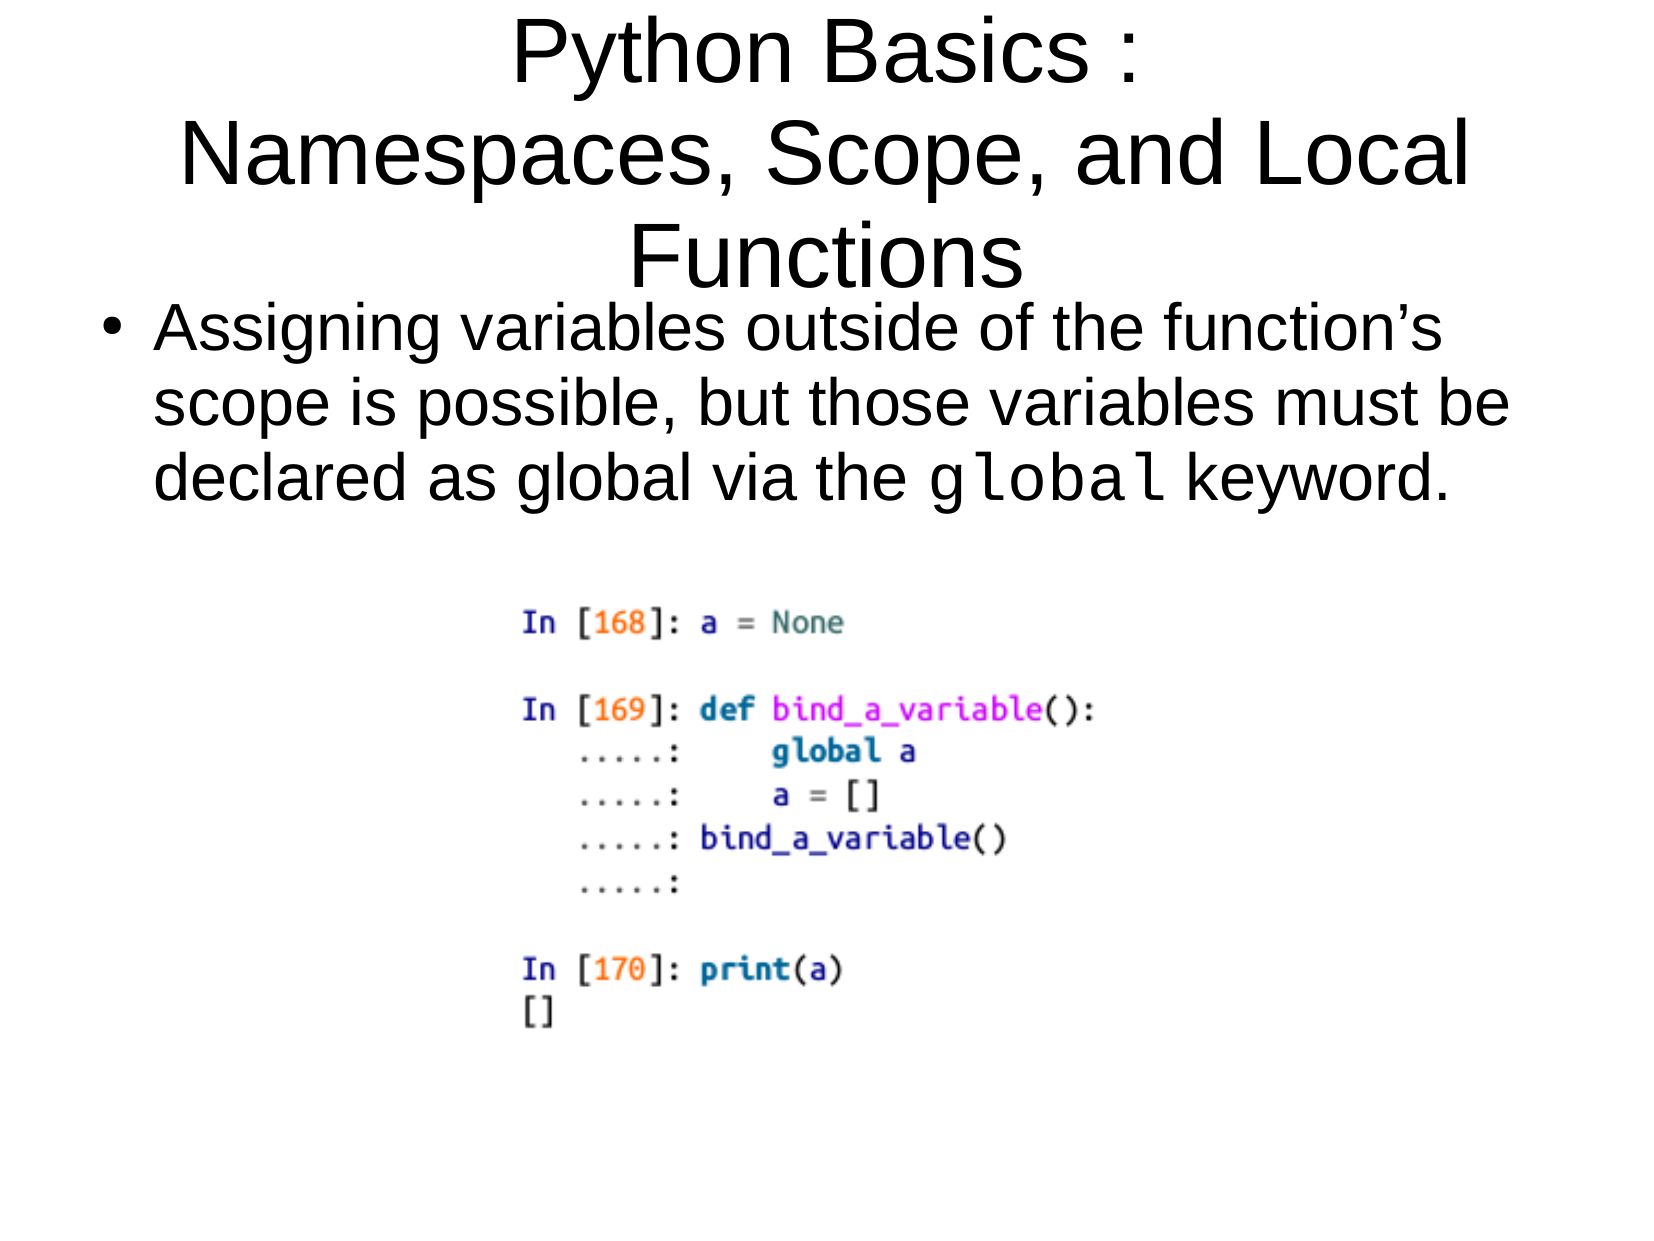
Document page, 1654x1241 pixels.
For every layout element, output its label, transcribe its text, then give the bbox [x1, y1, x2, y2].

picture [515, 601, 1111, 1036]
title Python Basics : Namespaces, Scope, and Local Functions [82, 0, 1571, 290]
list Assigning variables outside of the function’s scope is possible, but those variables must be declared as global via the global keyword. [82, 290, 1571, 1010]
